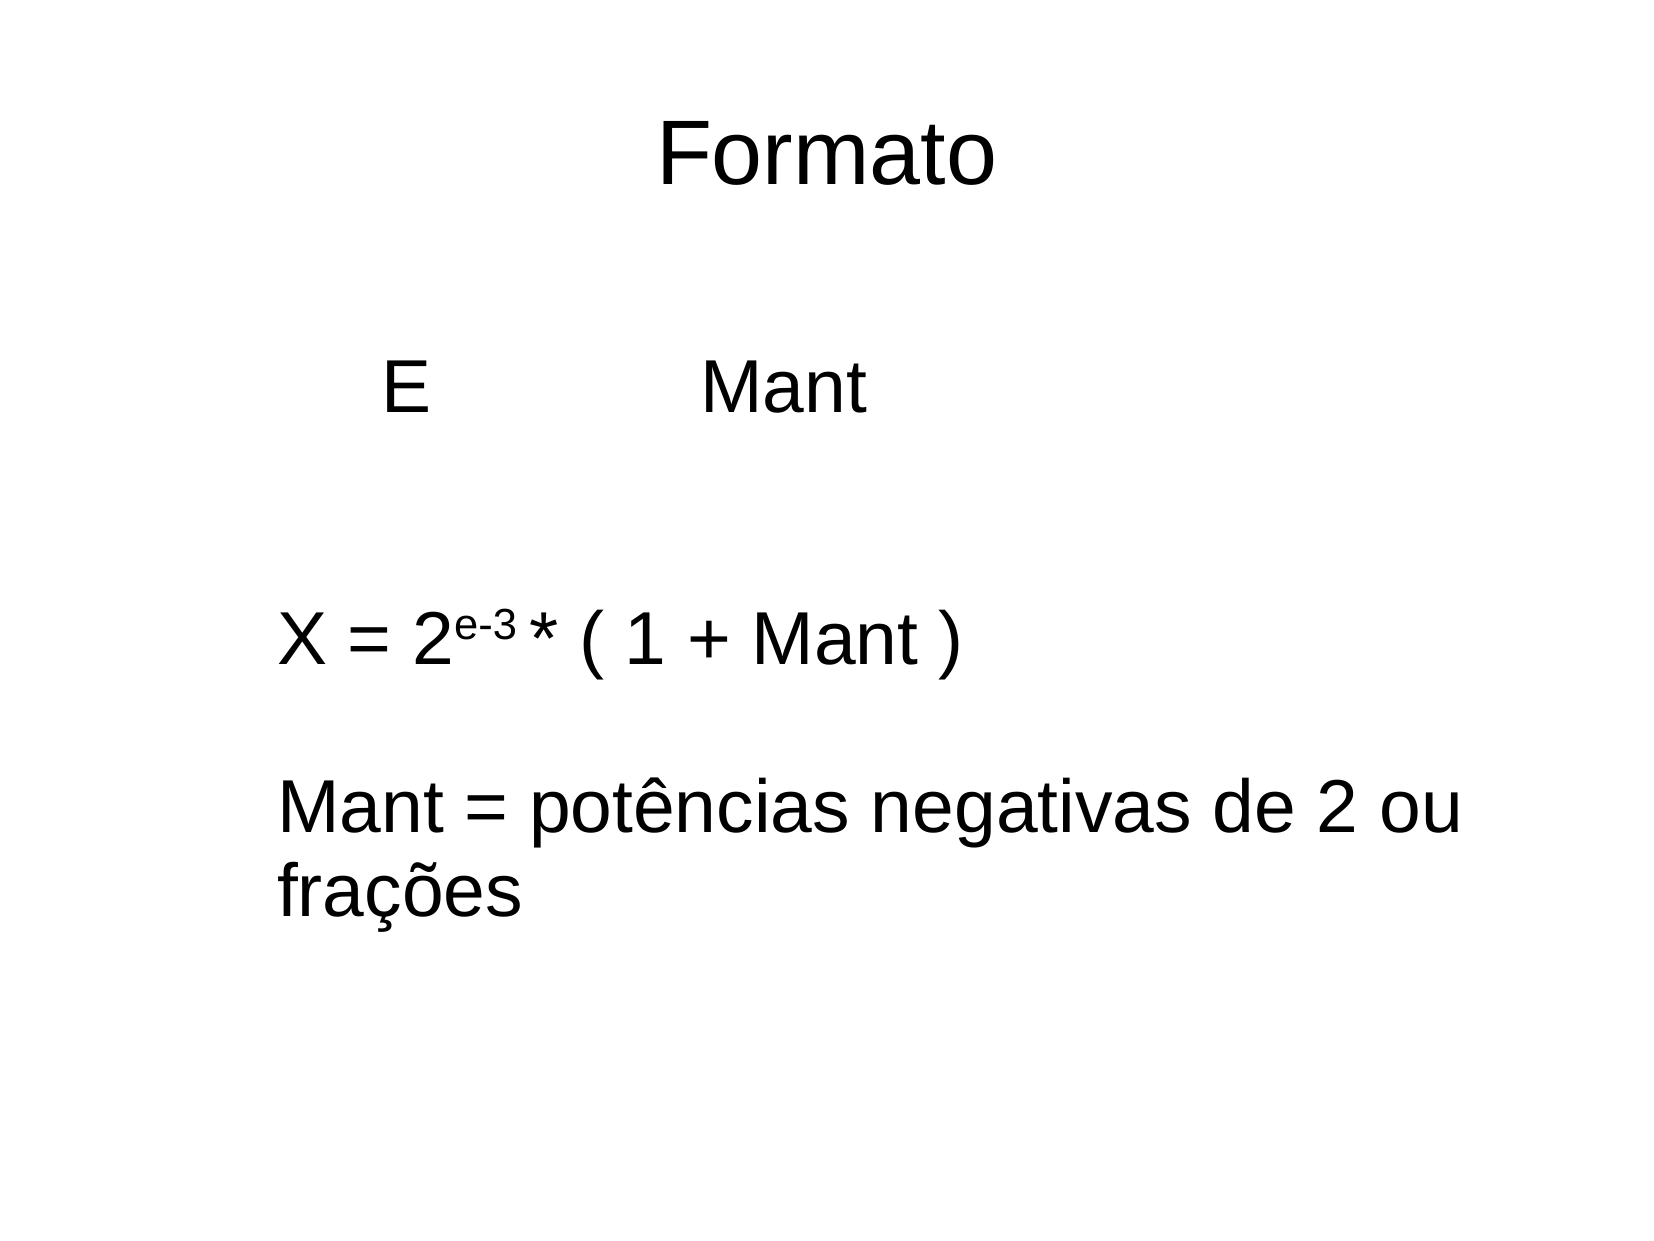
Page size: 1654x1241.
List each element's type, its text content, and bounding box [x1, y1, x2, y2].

title Formato [82, 49, 1571, 257]
text_box E Mant X = 2e-3 * ( 1 + Mant ) Mant = potências negativas de 2 ou frações [262, 337, 1480, 1109]
